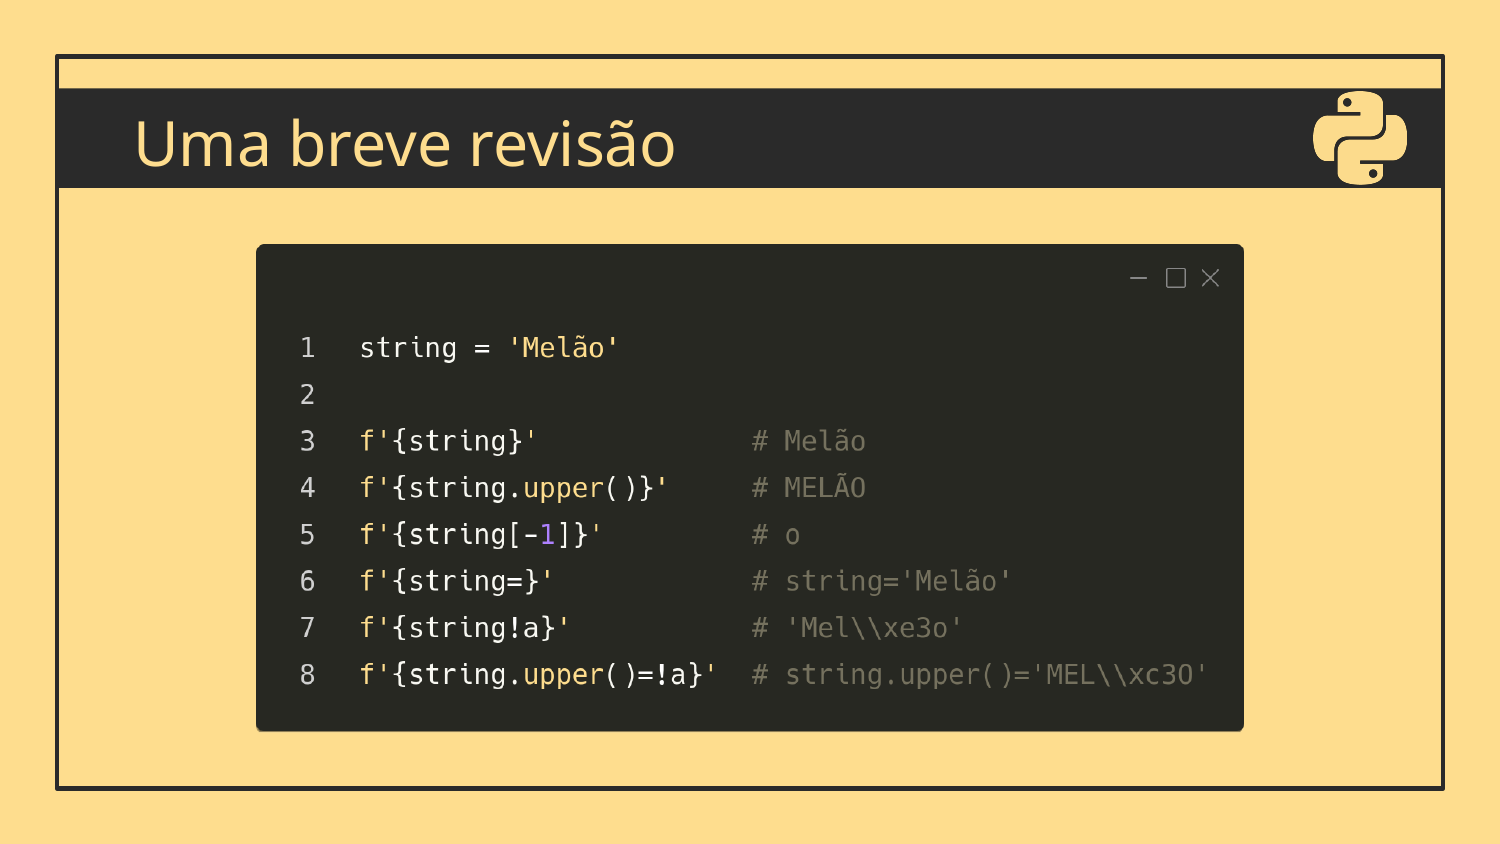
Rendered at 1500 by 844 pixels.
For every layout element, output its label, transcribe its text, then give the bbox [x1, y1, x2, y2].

picture [1313, 91, 1407, 185]
picture [256, 244, 1244, 731]
title Uma breve revisão [118, 88, 1142, 188]
